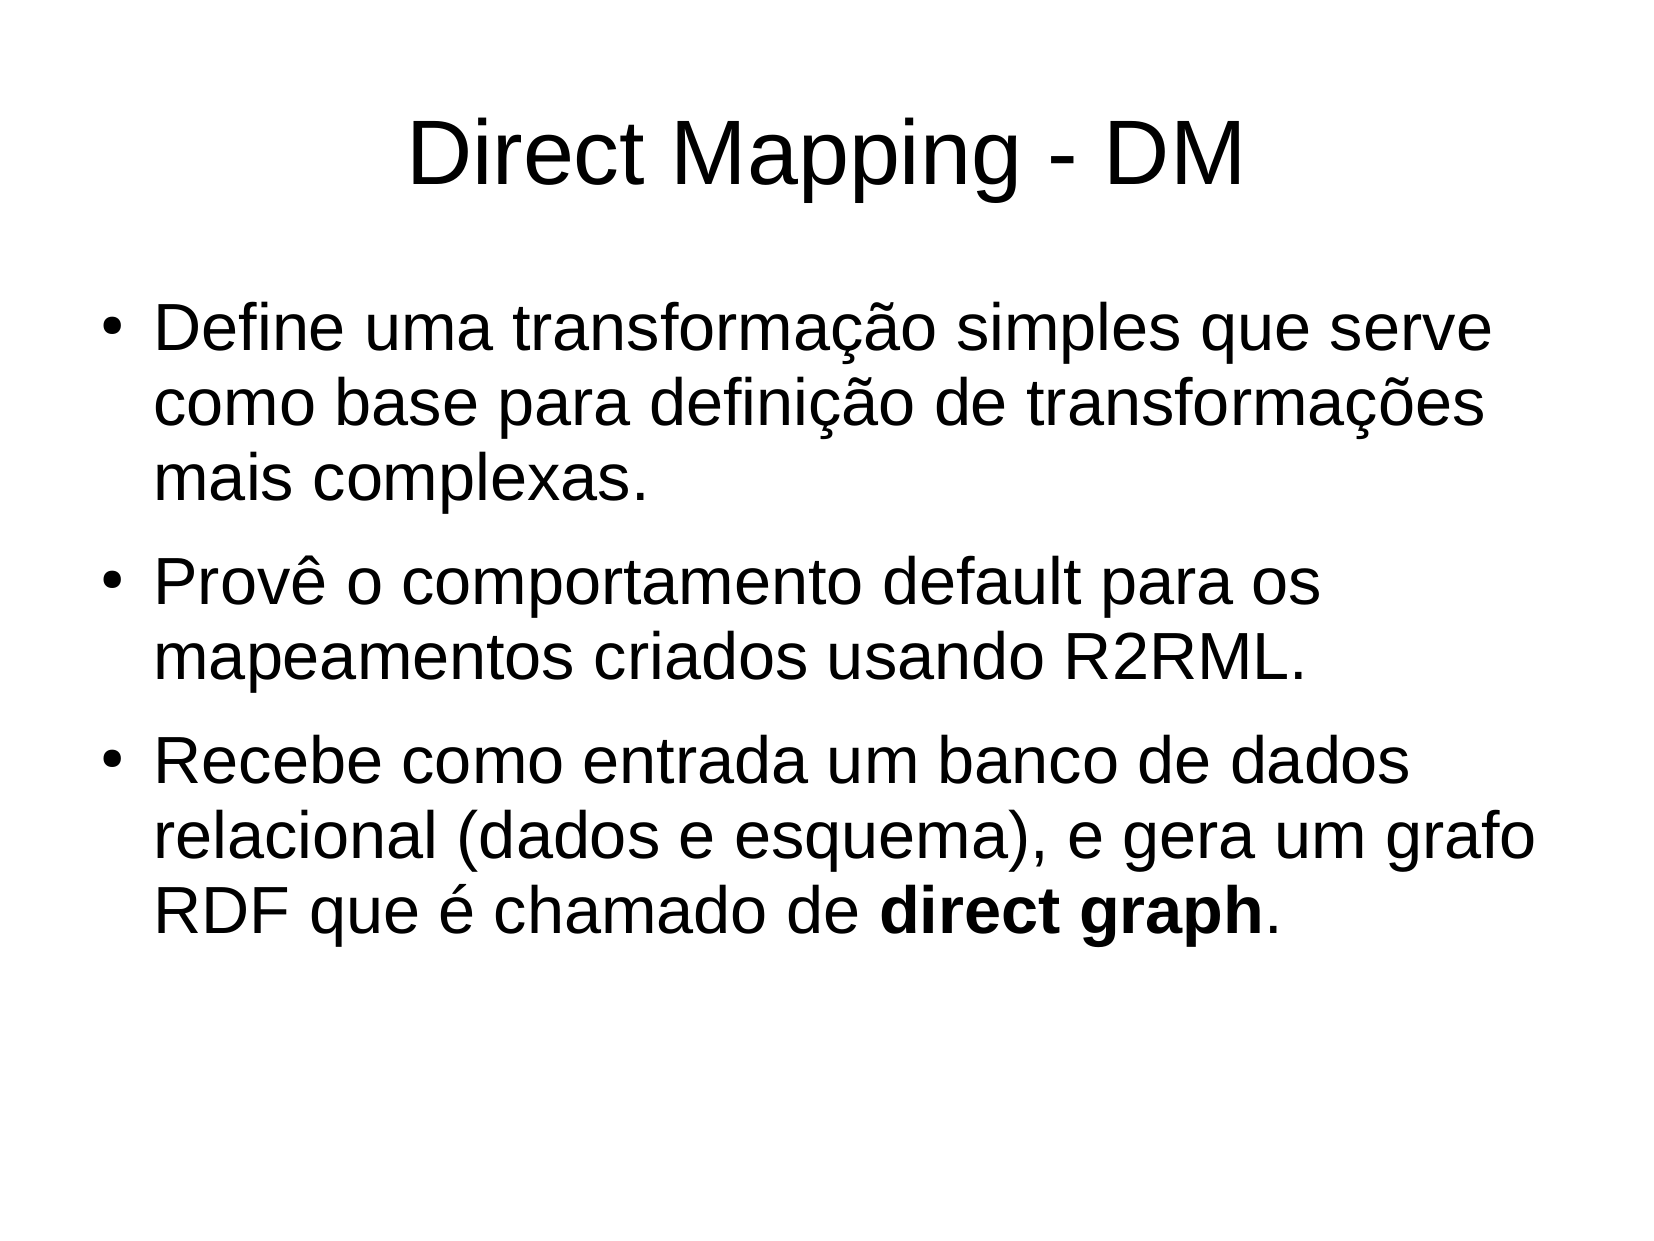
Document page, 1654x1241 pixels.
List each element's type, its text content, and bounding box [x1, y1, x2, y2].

list Define uma transformação simples que serve como base para definição de transformações mais complexas. Provê o comportamento default para os mapeamentos criados usando R2RML. Recebe como entrada um banco de dados relacional (dados e esquema), e gera um grafo RDF que é chamado de direct graph. [82, 290, 1571, 1094]
title Direct Mapping - DM [82, 56, 1571, 250]
